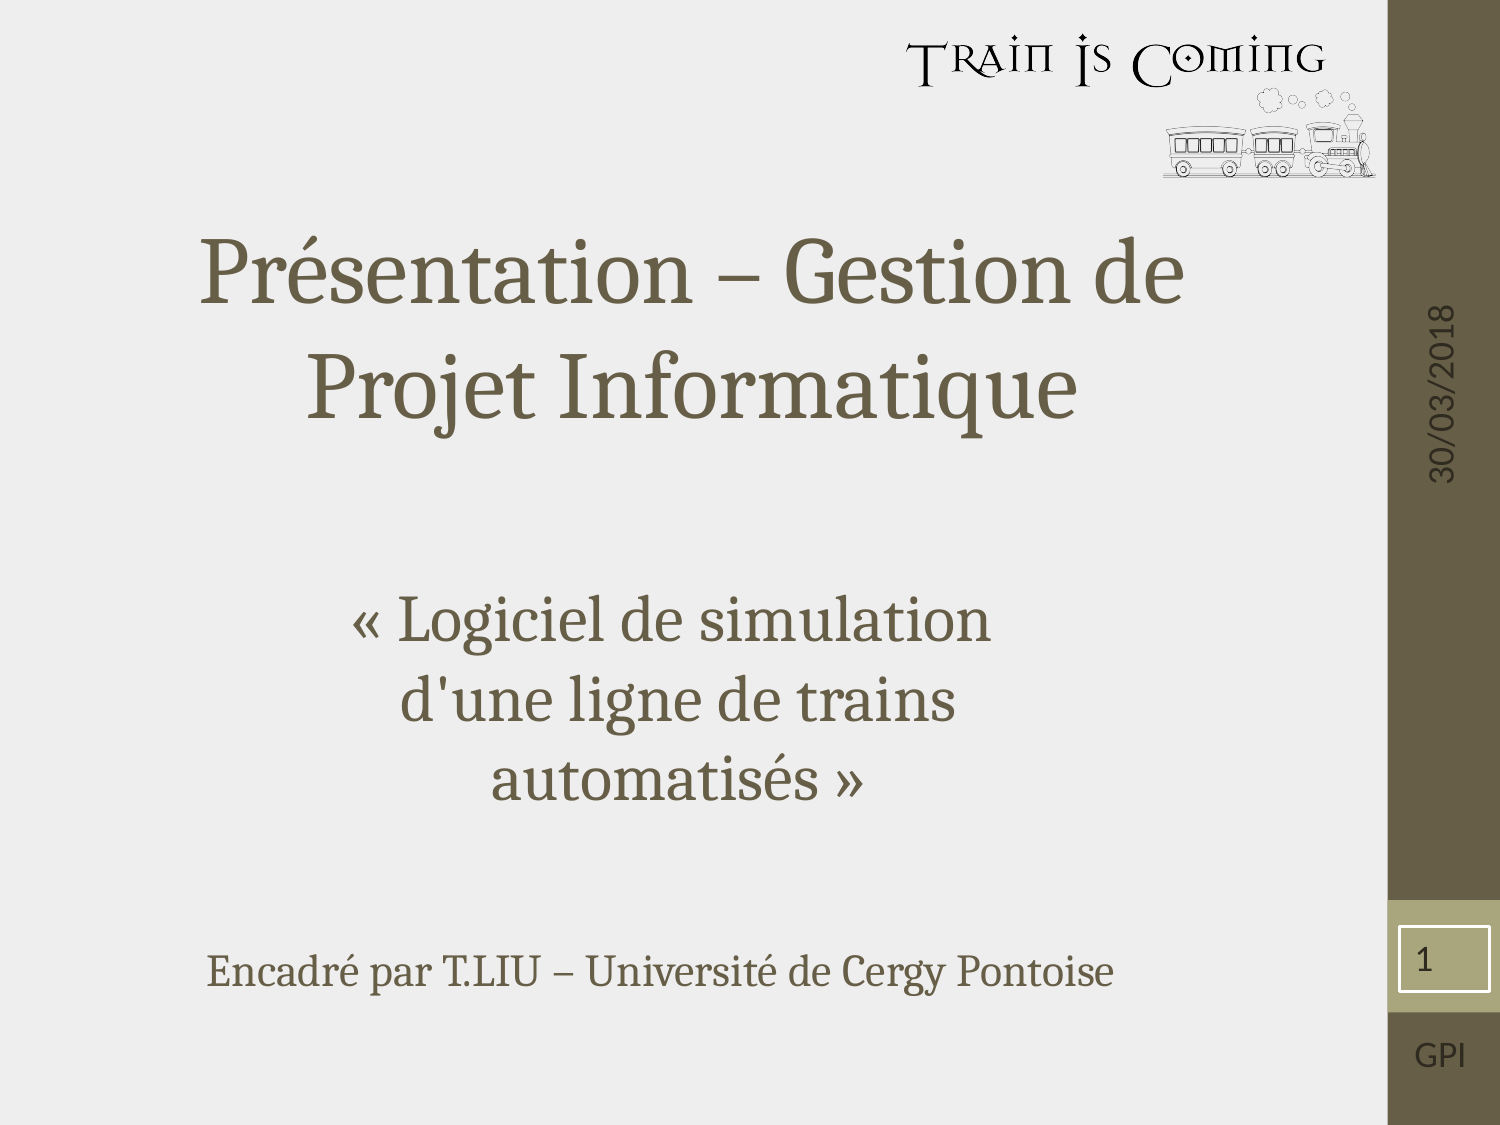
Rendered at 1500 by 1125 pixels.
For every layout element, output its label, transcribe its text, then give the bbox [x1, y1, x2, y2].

title Présentation – Gestion de Projet Informatique [73, 200, 1312, 485]
slide_number 30/03/2018 [1408, 100, 1469, 501]
subtitle Encadré par T.LIU – Université de Cergy Pontoise [192, 933, 1252, 1026]
text_box GPI [1399, 1023, 1483, 1083]
slide_number <numéro> [1399, 926, 1490, 992]
picture [897, 11, 1376, 191]
title « Logiciel de simulation d'une ligne de trains automatisés » [295, 566, 1063, 745]
